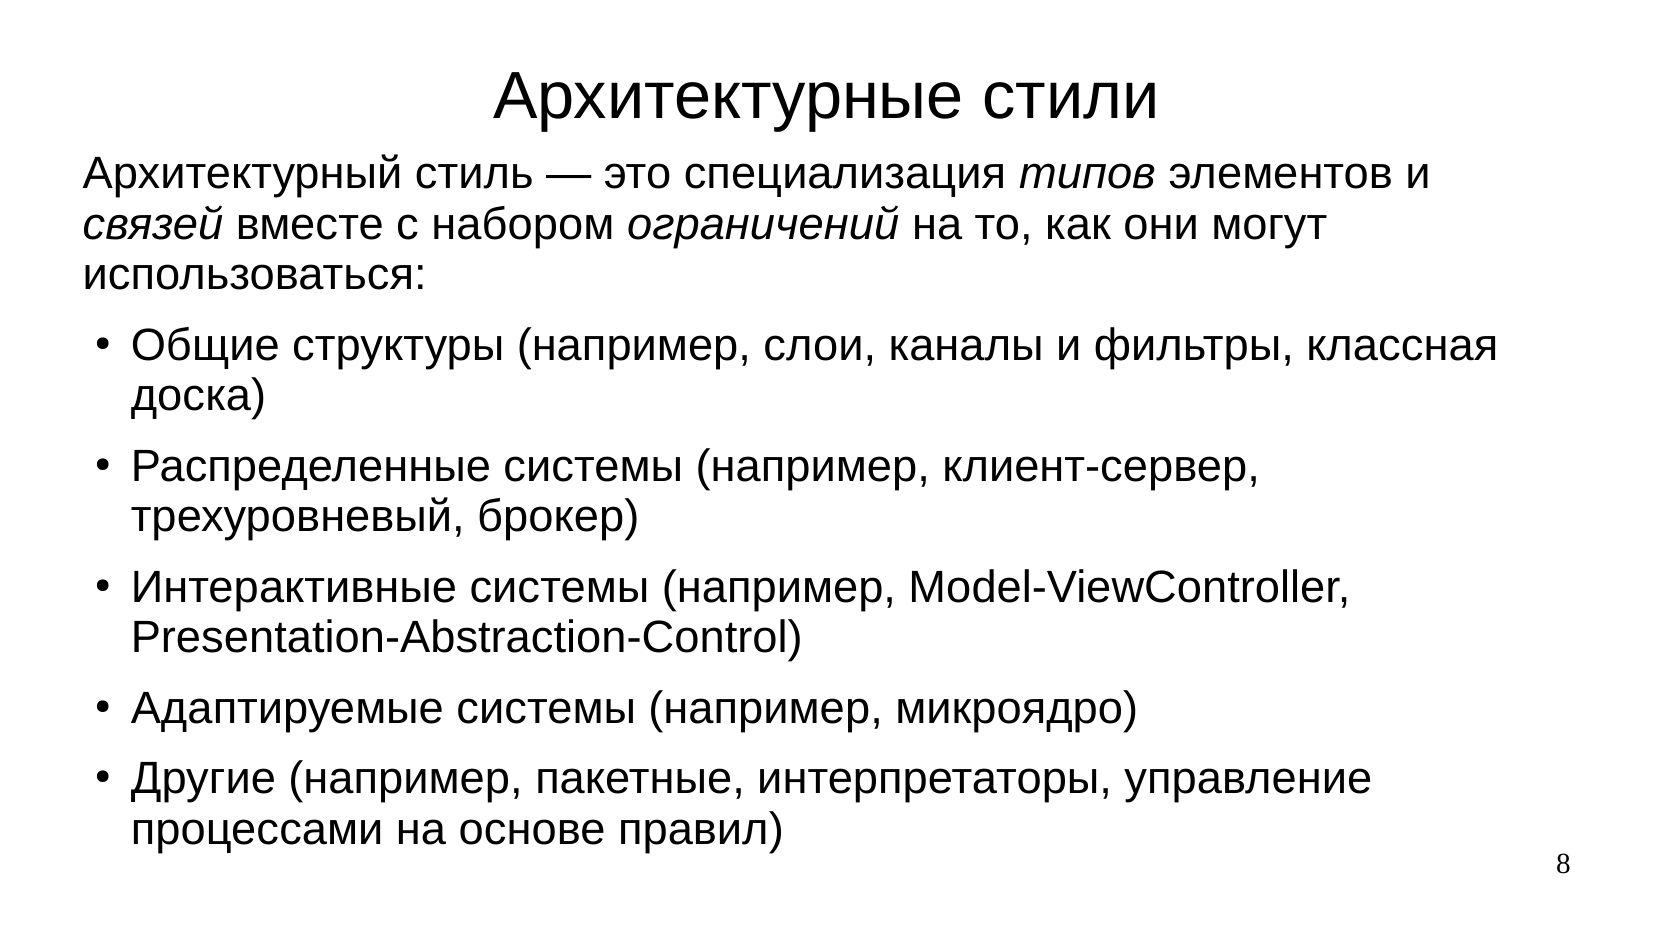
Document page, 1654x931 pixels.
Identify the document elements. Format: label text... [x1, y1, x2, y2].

title Архитектурные стили [82, 54, 1571, 136]
list Архитектурный стиль — это специализация типов элементов и связей вместе с набором ограничений на то, как они могут использоваться: Общие структуры (например, слои, каналы и фильтры, классная доска) Распределенные системы (например, клиент-сервер, трехуровневый, брокер) Интерактивные системы (например, Model-ViewController, Presentation-Abstraction-Control) Адаптируемые системы (например, микроядро) Другие (например, пакетные, интерпретаторы, управление процессами на основе правил) [82, 147, 1571, 857]
